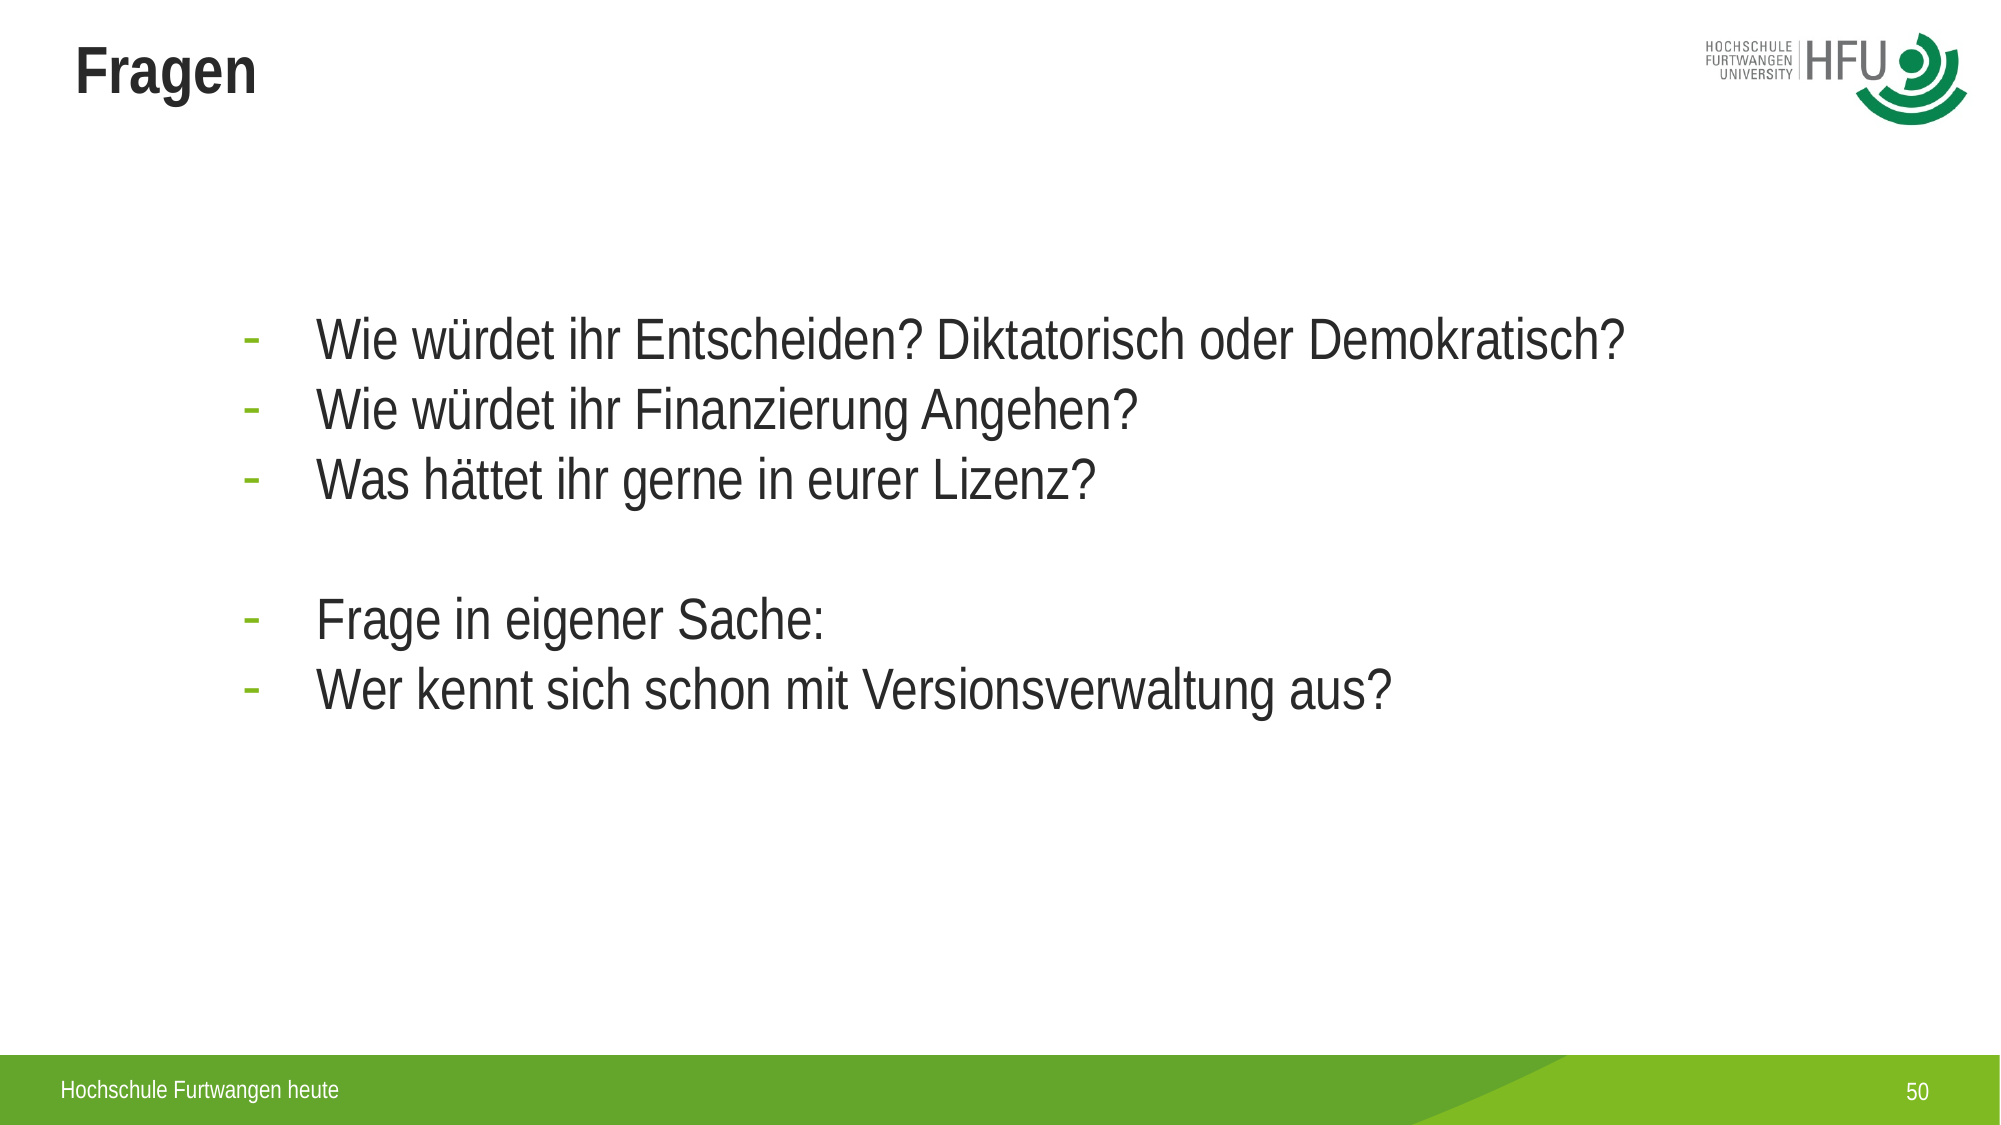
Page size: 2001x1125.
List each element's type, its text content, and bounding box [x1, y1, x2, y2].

text_box Fragen [60, 28, 1591, 102]
text_box Hochschule Furtwangen heute [60, 1058, 985, 1119]
text_box <number> [1672, 1057, 1945, 1124]
text_box Fragen [170, 63, 182, 87]
picture [0, 1055, 2000, 1125]
text_box Wie würdet ihr Entscheiden? Diktatorisch oder Demokratisch? Wie würdet ihr Finanzierung Angehen? Was hättet ihr gerne in eurer Lizenz? Frage in eigener Sache: Wer kennt sich schon mit Versionsverwaltung aus? [151, 248, 1642, 830]
picture [1689, 19, 1981, 137]
